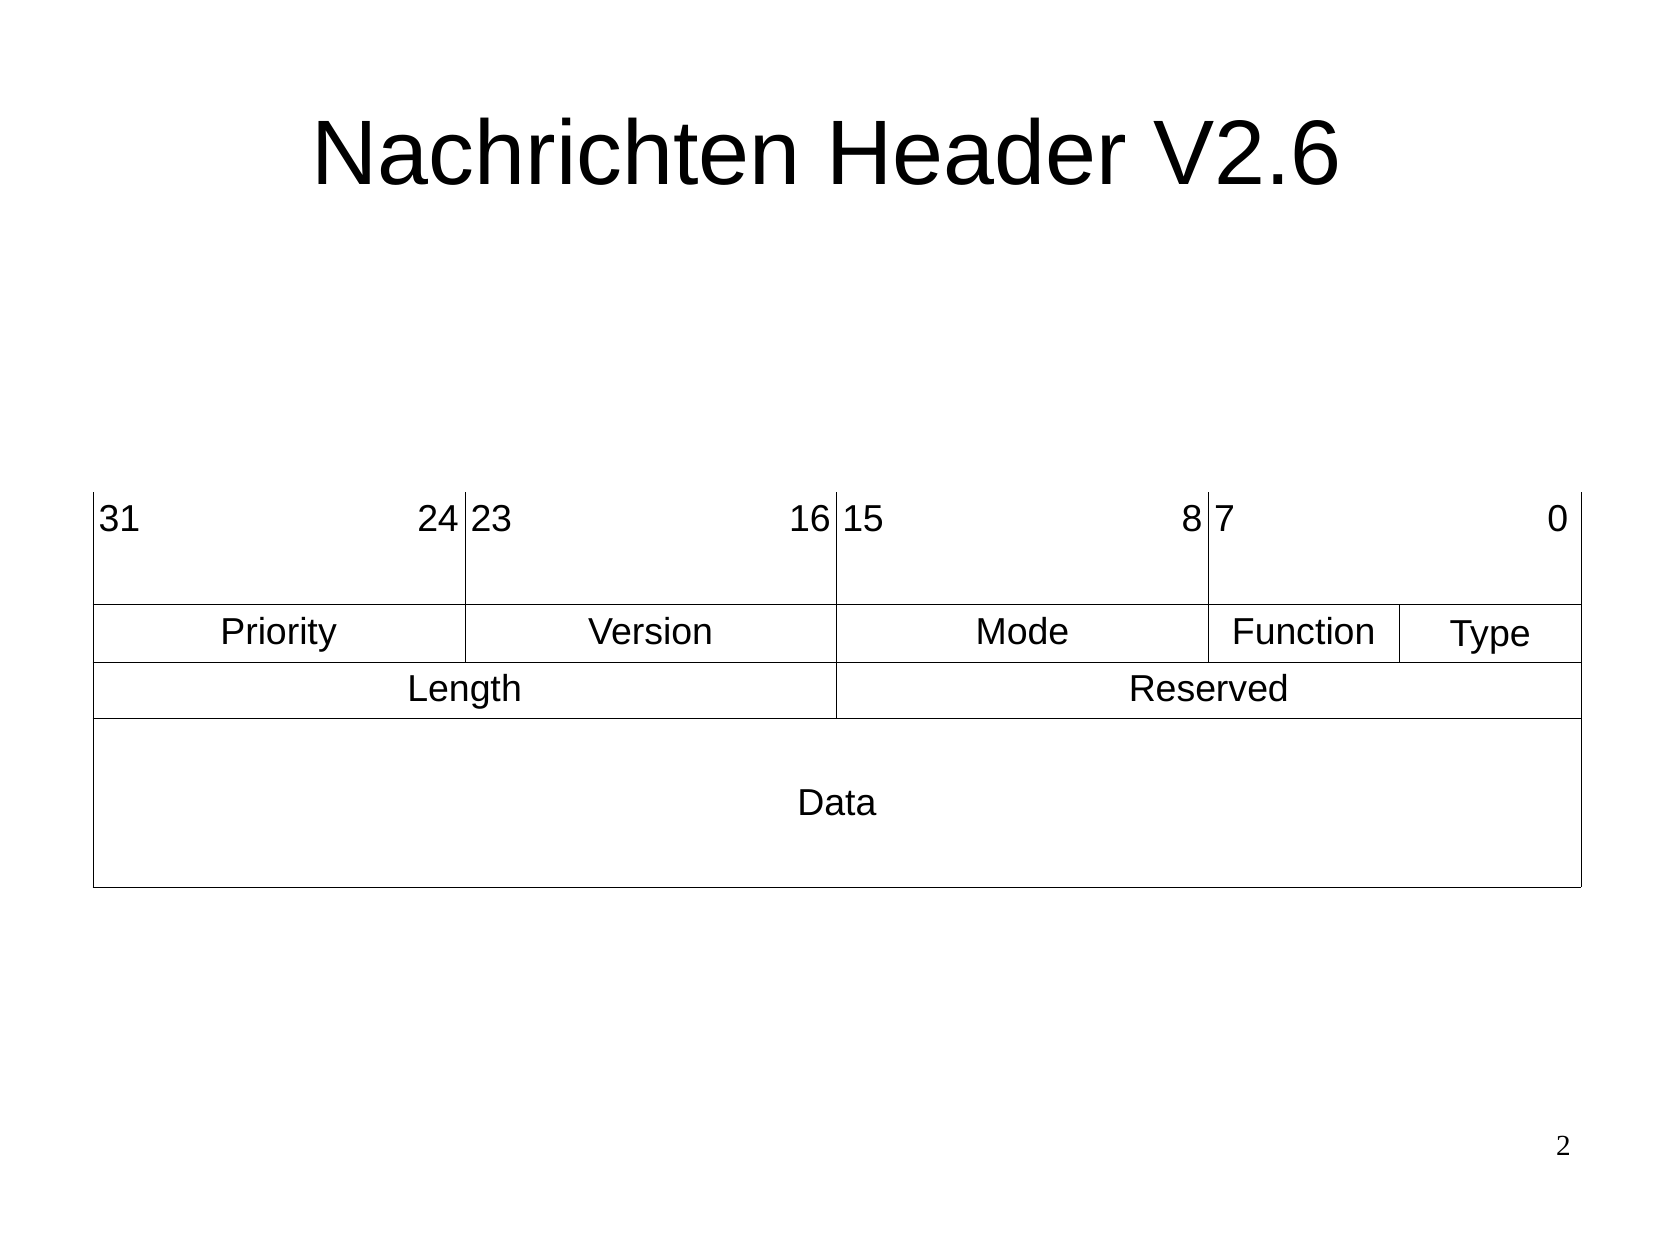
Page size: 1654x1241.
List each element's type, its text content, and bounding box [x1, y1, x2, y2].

table_cell Version [466, 605, 836, 662]
table_header 31 [94, 492, 279, 548]
table_header 8 [1022, 492, 1208, 548]
table_cell Data [94, 719, 1581, 887]
table_header 15 [837, 492, 1022, 548]
table_cell [94, 548, 465, 604]
table_cell [466, 548, 836, 604]
table_cell Length [94, 663, 836, 718]
table_cell [1209, 548, 1581, 604]
table_cell Priority [94, 605, 465, 662]
table_header 7 [1209, 492, 1534, 548]
table_cell Type [1400, 605, 1581, 662]
table_header 16 [651, 492, 836, 548]
table_cell [837, 548, 1208, 604]
table_header 24 [279, 492, 465, 548]
table_cell Function [1209, 605, 1399, 662]
title Nachrichten Header V2.6 [82, 49, 1571, 257]
table_cell Reserved [837, 663, 1581, 718]
table_cell Mode [837, 605, 1208, 662]
table_header 23 [466, 492, 651, 548]
table_header 0 [1535, 492, 1581, 548]
